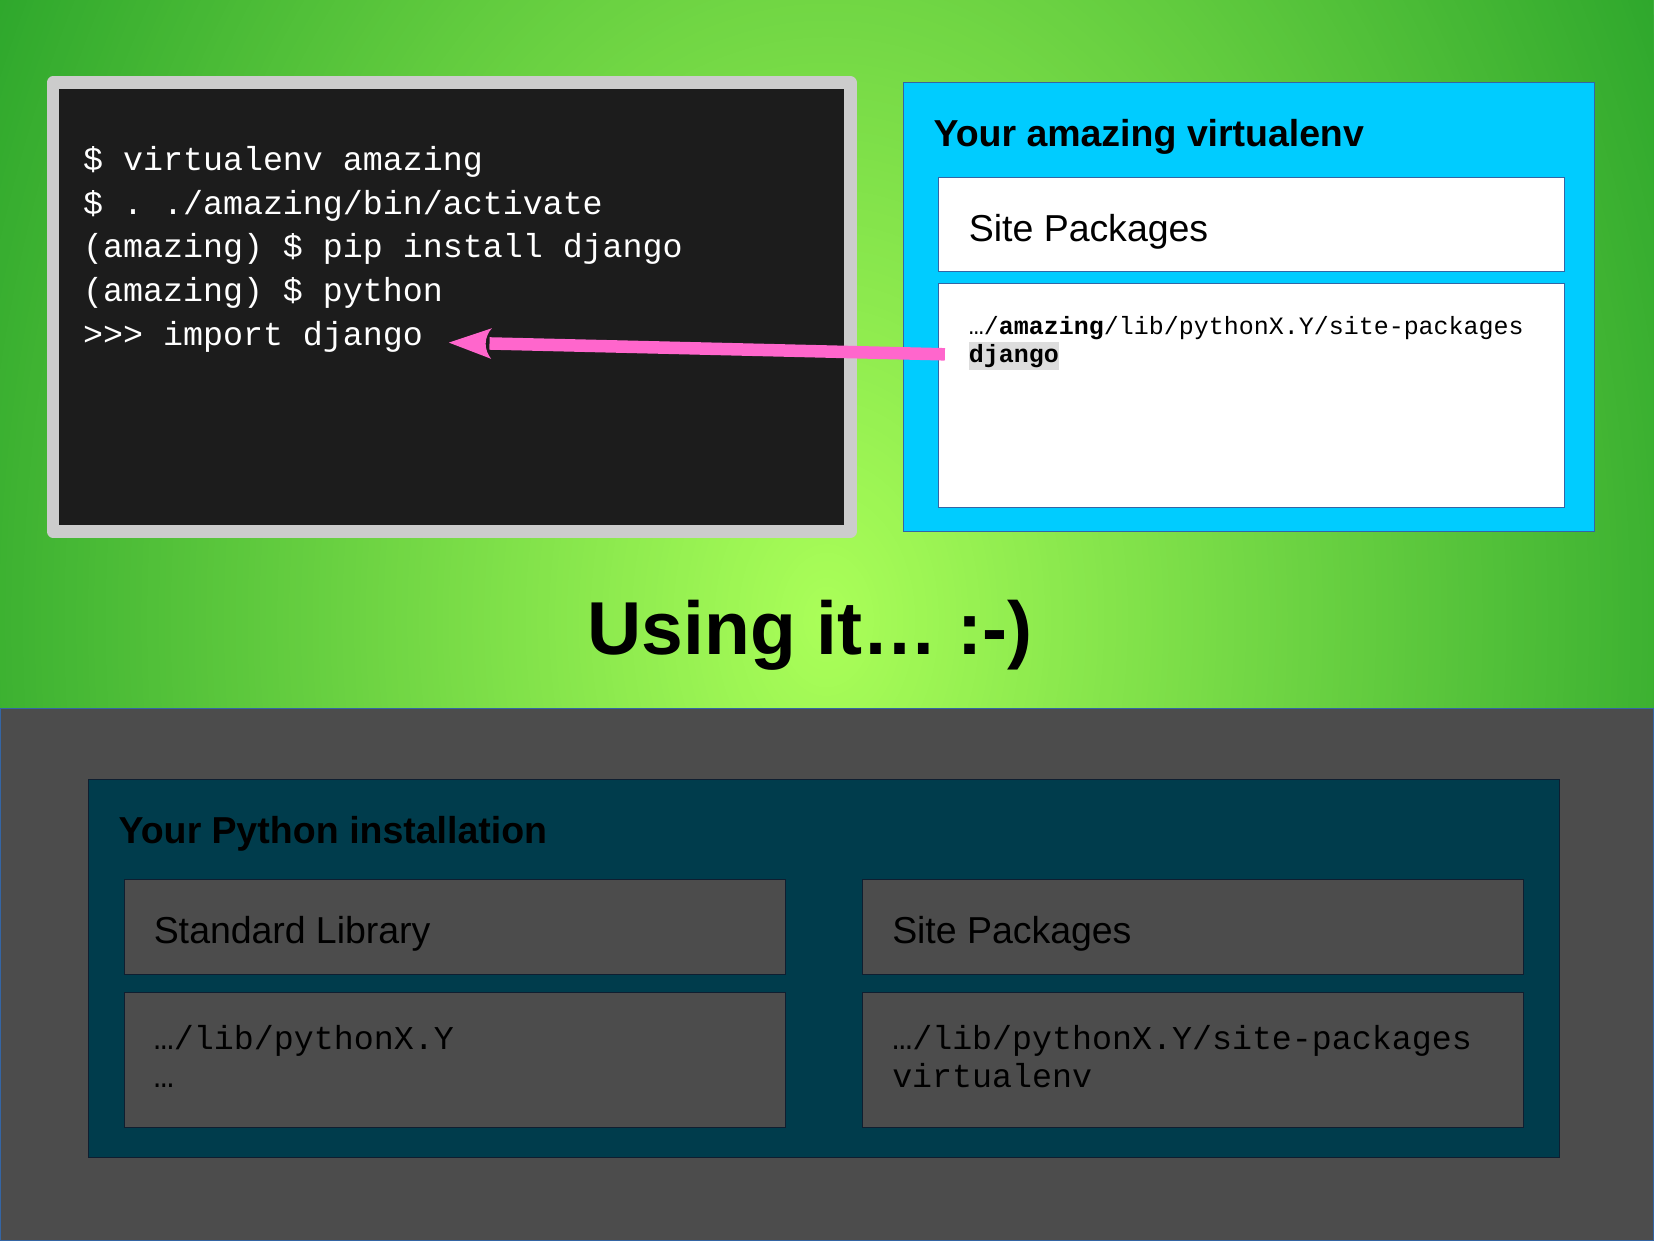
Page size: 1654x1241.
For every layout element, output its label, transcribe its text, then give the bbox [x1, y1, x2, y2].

text_box Using it… :-) [572, 578, 1049, 678]
text_box Site Packages [938, 177, 1565, 272]
text_box …/amazing/lib/pythonX.Y/site-packages django [938, 283, 1565, 508]
text_box Your amazing virtualenv [903, 82, 1595, 532]
text_box $ virtualenv amazing $ . ./amazing/bin/activate (amazing) $ pip install django (amazing) $ python >>> import django [53, 82, 851, 532]
text_box [0, 708, 1654, 1241]
